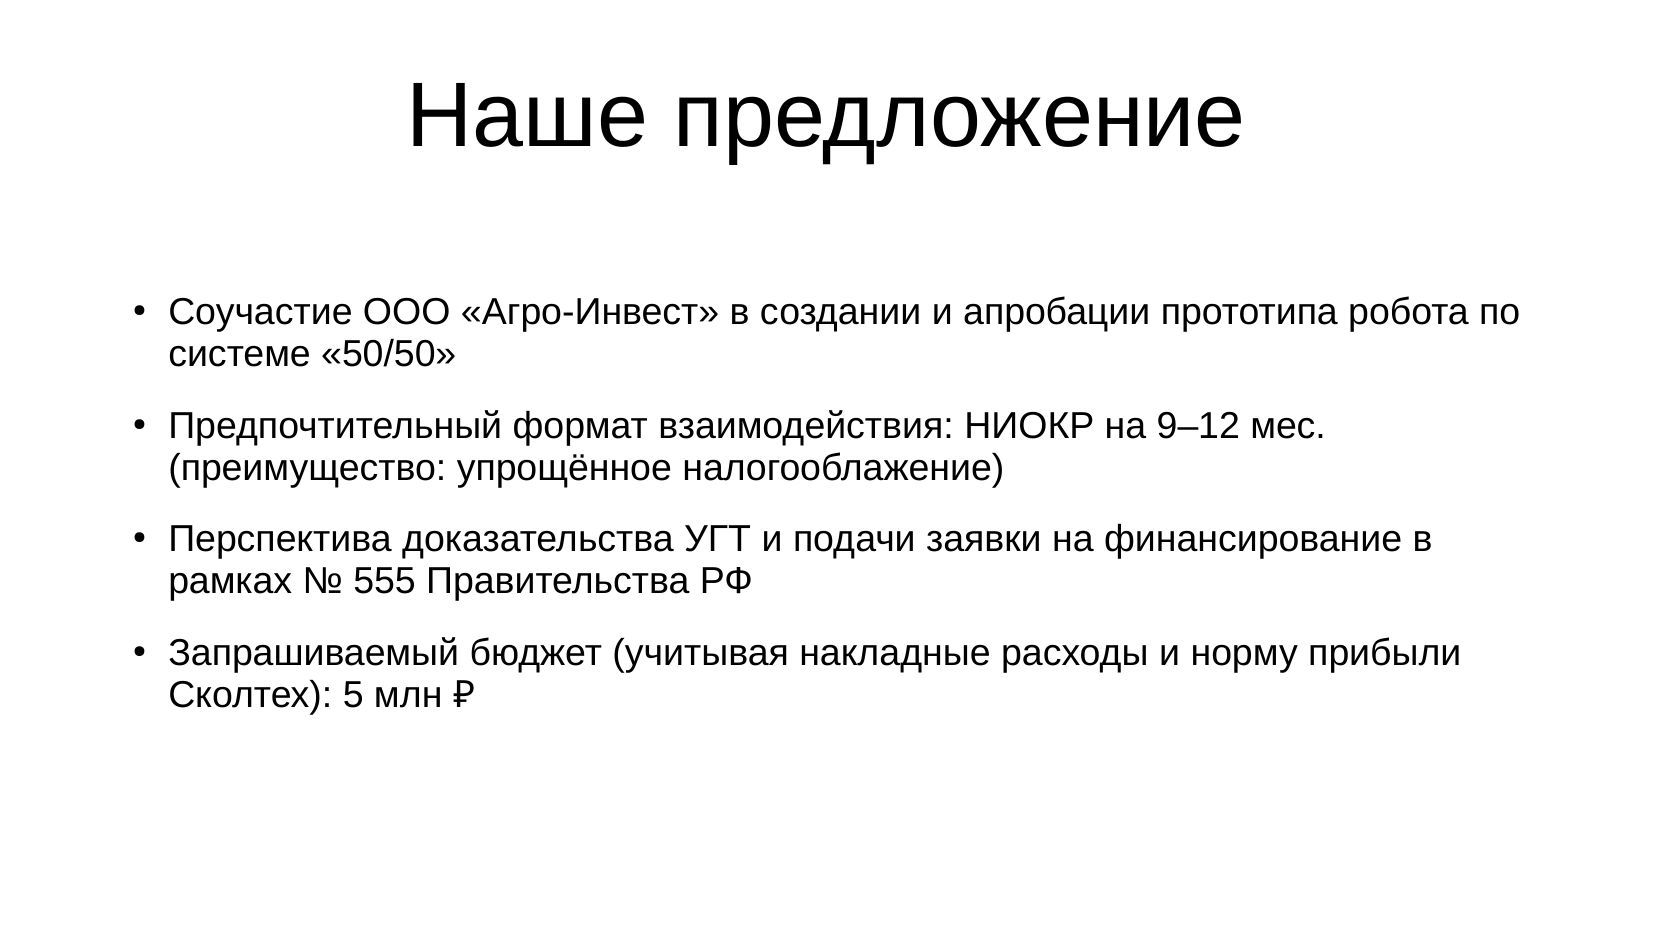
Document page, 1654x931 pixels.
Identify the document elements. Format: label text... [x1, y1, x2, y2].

text_box Соучастие ООО «Агро-Инвест» в создании и апробации прототипа робота по системе «50/50» Предпочтительный формат взаимодействия: НИОКР на 9–12 мес. (преимущество: упрощённое налогооблажение) Перспектива доказательства УГТ и подачи заявки на финансирование в рамках № 555 Правительства РФ Запрашиваемый бюджет (учитывая накладные расходы и норму прибыли Сколтех): 5 млн ₽ [118, 283, 1560, 723]
title Наше предложение [82, 37, 1571, 193]
